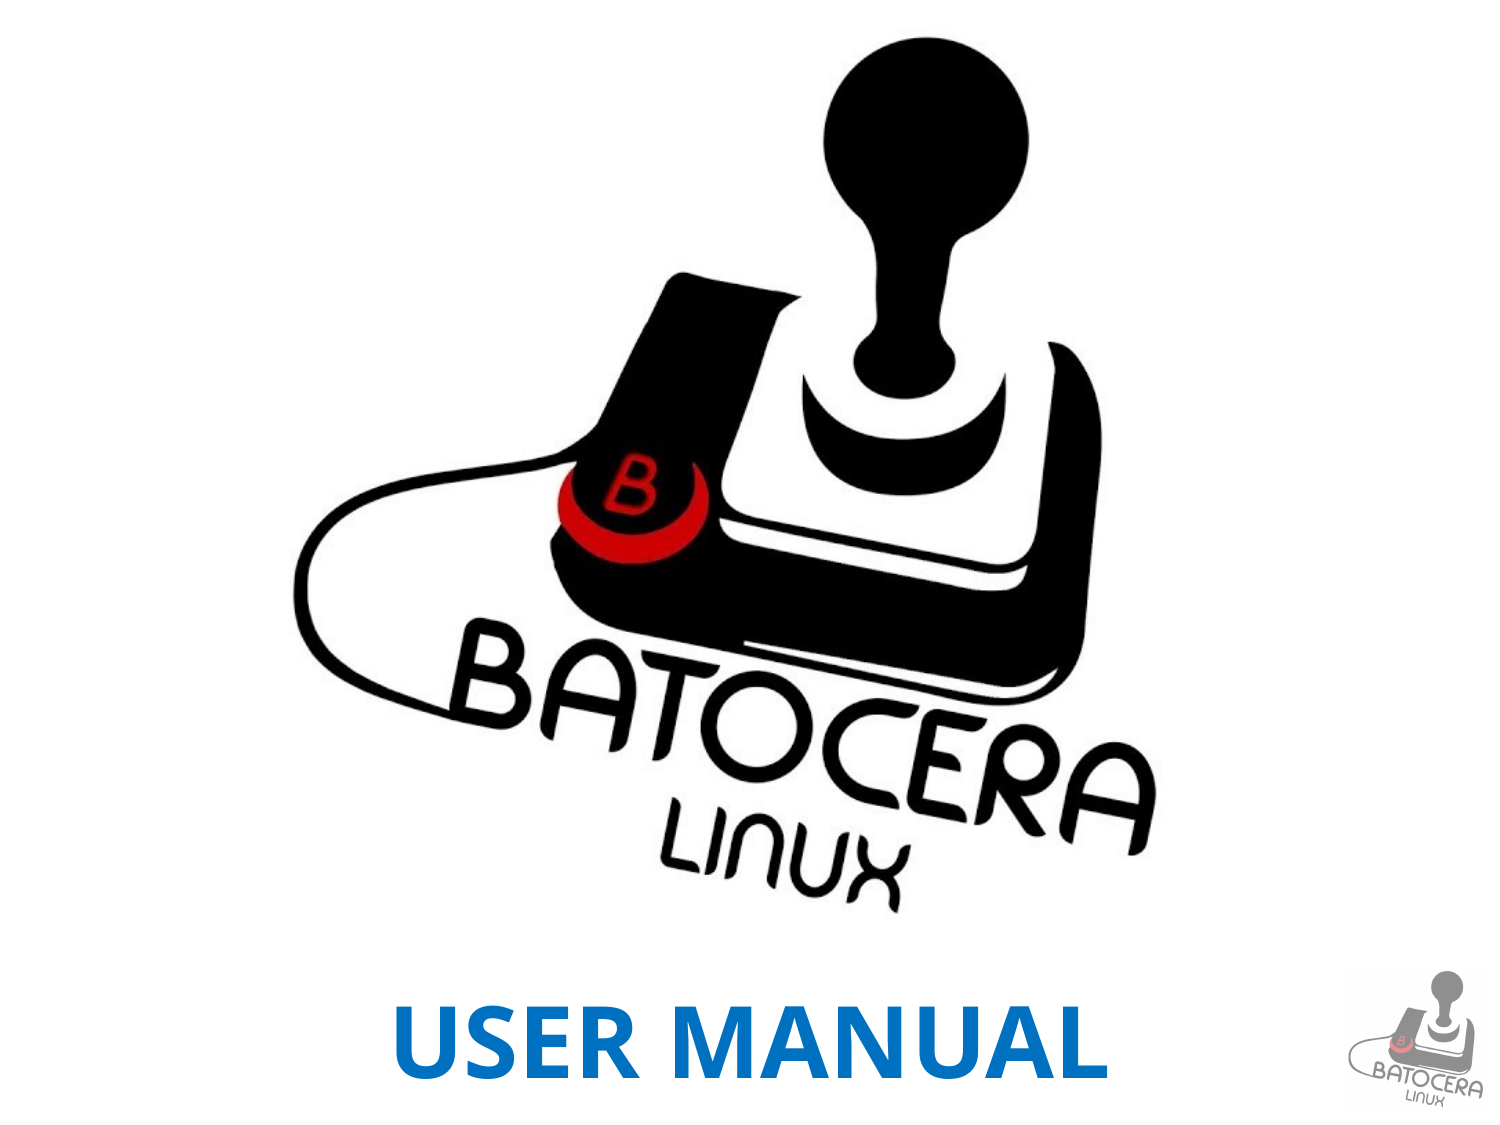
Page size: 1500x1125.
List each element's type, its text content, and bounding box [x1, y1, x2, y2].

picture [273, 19, 1195, 944]
text_box USER MANUAL [373, 971, 1127, 1106]
